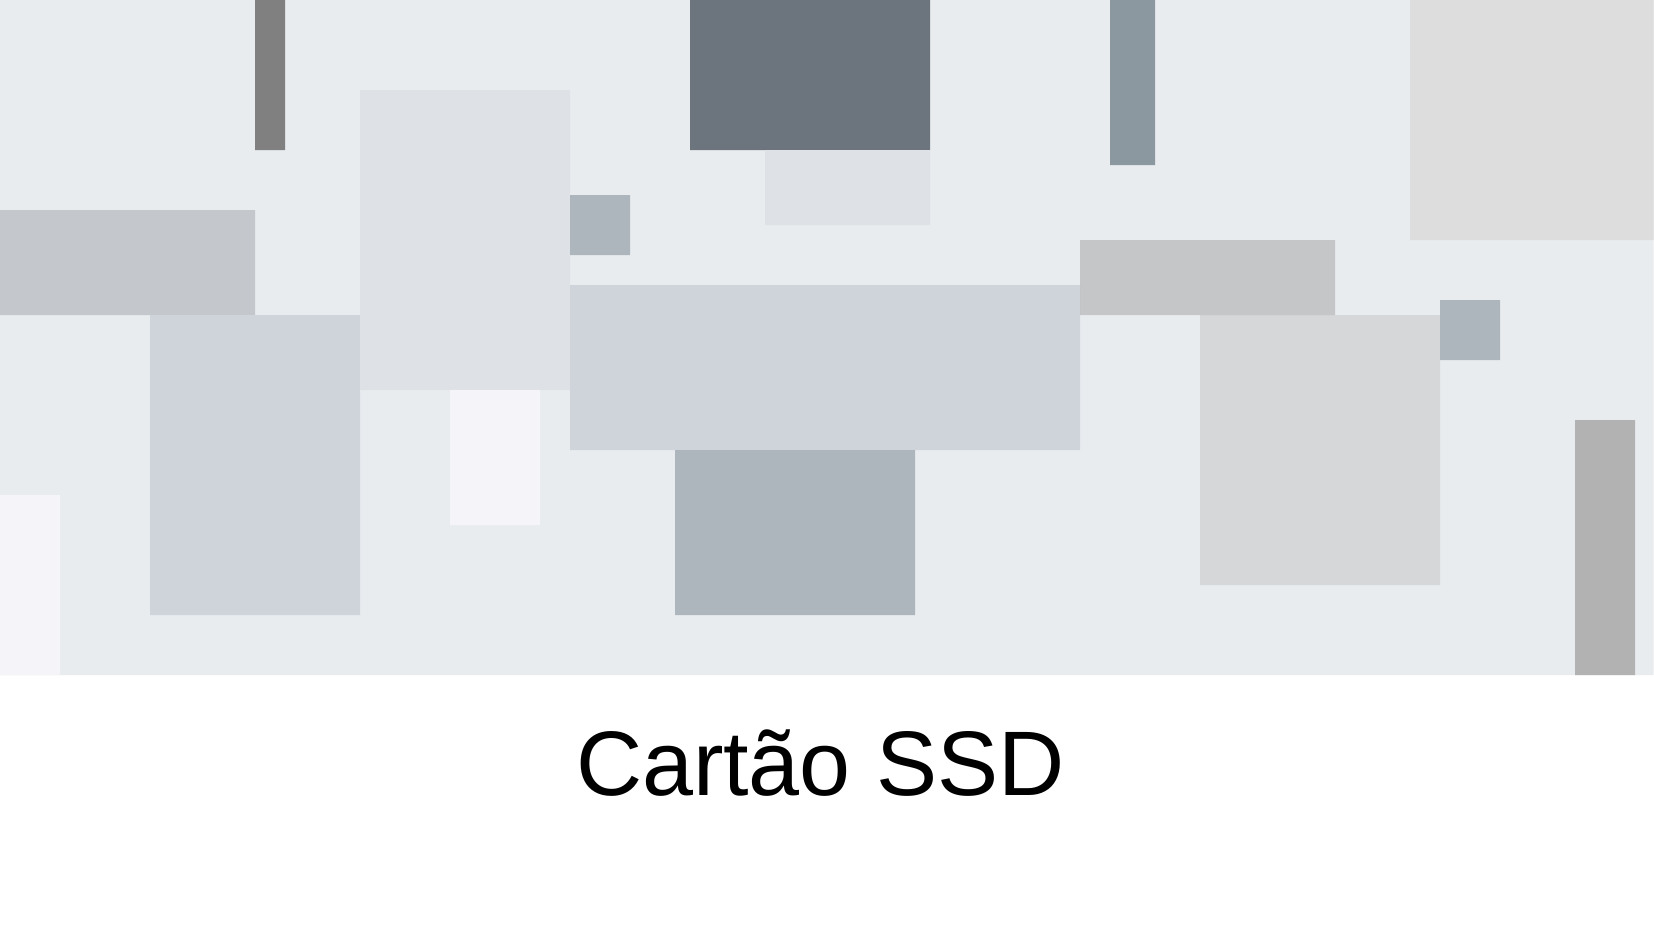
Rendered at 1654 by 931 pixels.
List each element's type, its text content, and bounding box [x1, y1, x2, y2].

title Cartão SSD [76, 685, 1565, 841]
